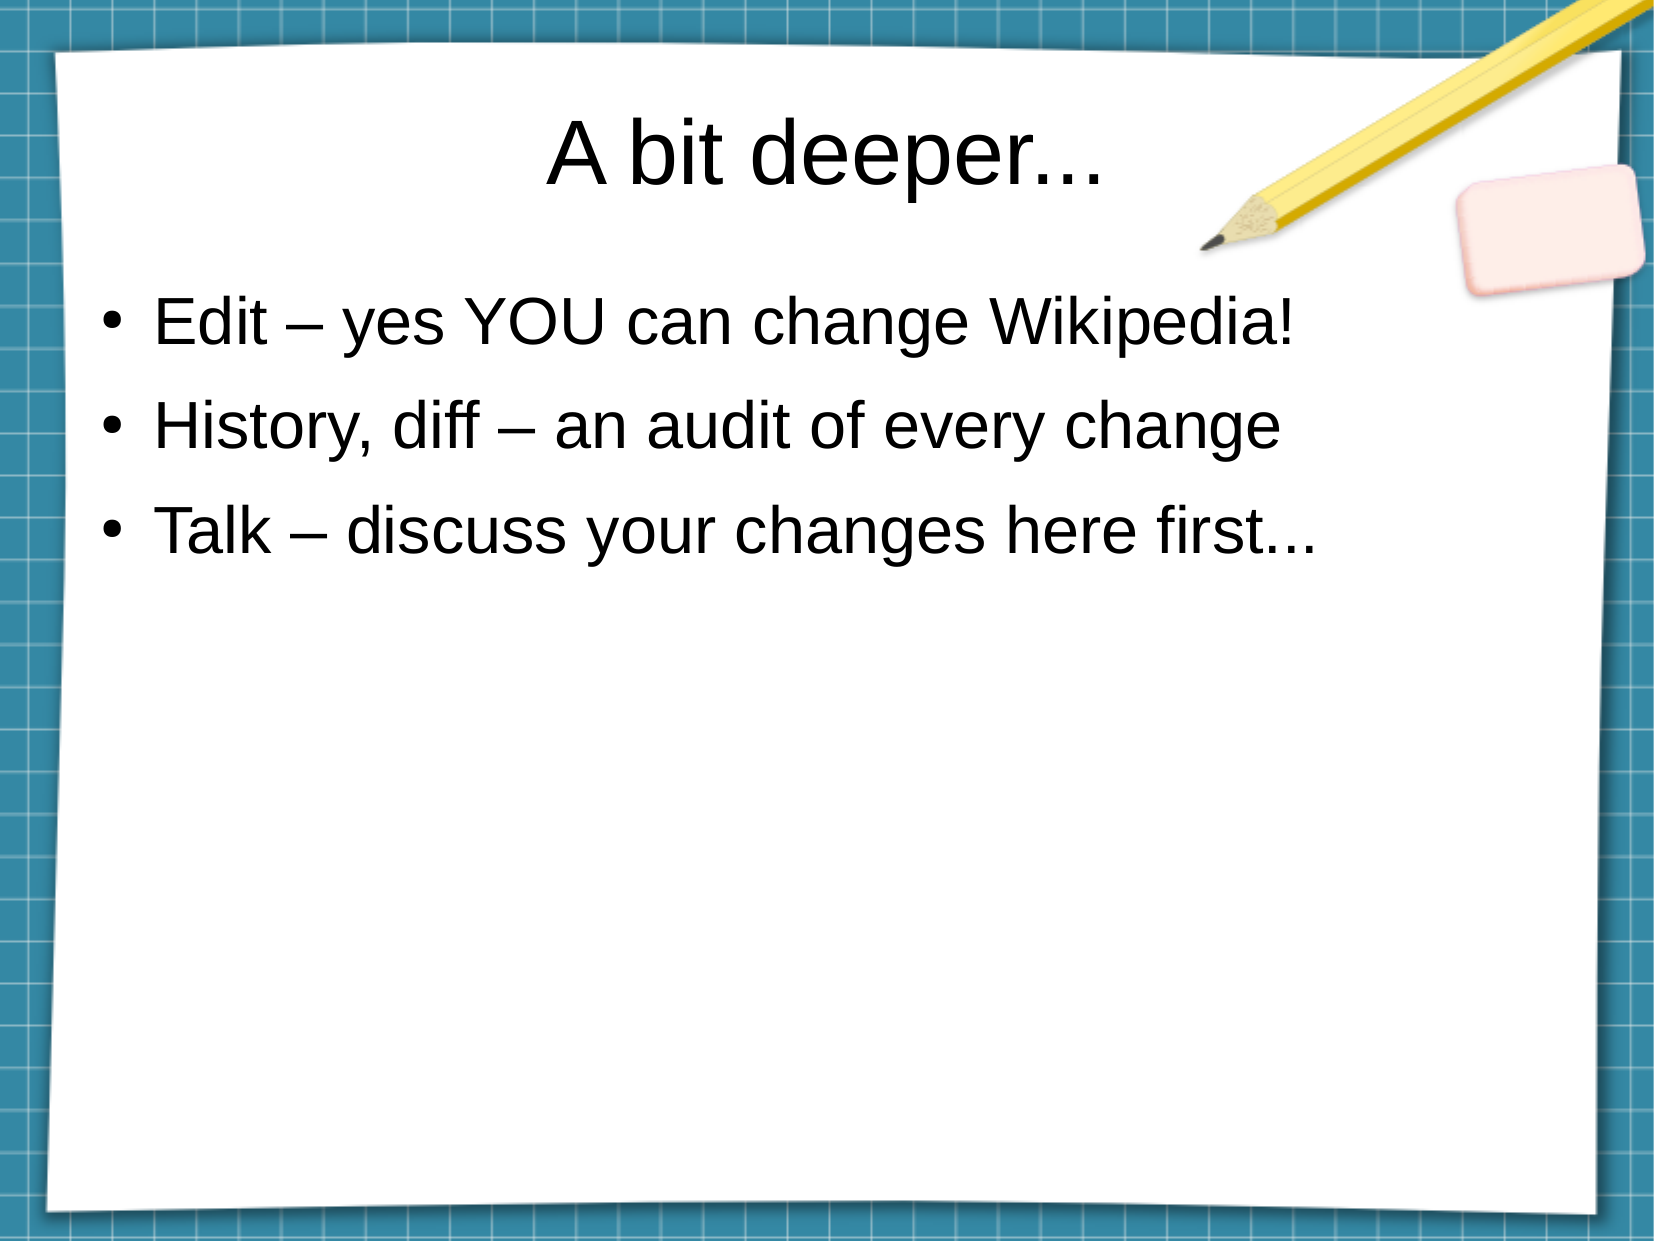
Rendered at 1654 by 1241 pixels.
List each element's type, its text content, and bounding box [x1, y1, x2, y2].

picture [0, 0, 1654, 1241]
list Edit – yes YOU can change Wikipedia! History, diff – an audit of every change Talk – discuss your changes here first... [82, 284, 1571, 1004]
title A bit deeper... [82, 49, 1571, 257]
